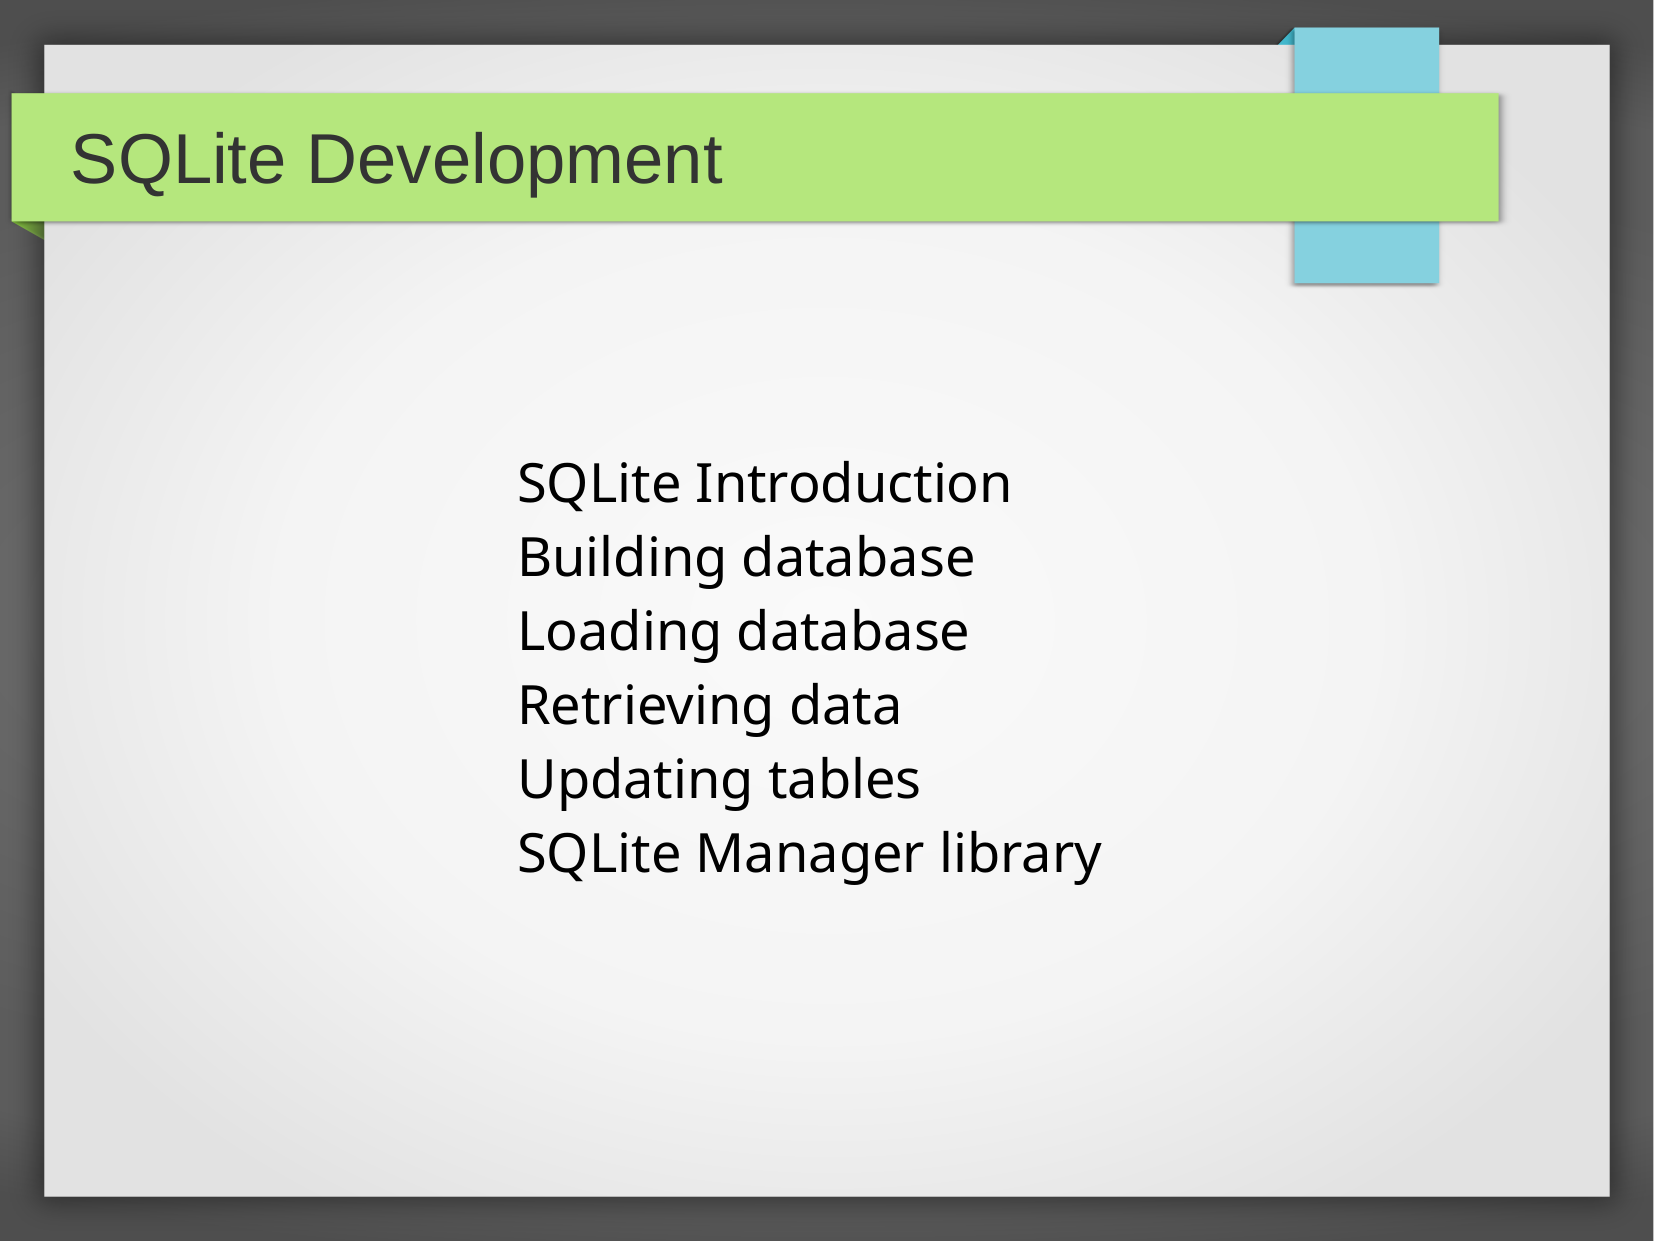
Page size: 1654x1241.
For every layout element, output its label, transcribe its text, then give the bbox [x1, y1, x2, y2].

picture [0, 0, 1654, 1241]
title SQLite Development [70, 106, 1229, 213]
subtitle SQLite Introduction Building database Loading database Retrieving data Updating tables SQLite Manager library [82, 343, 1538, 1063]
